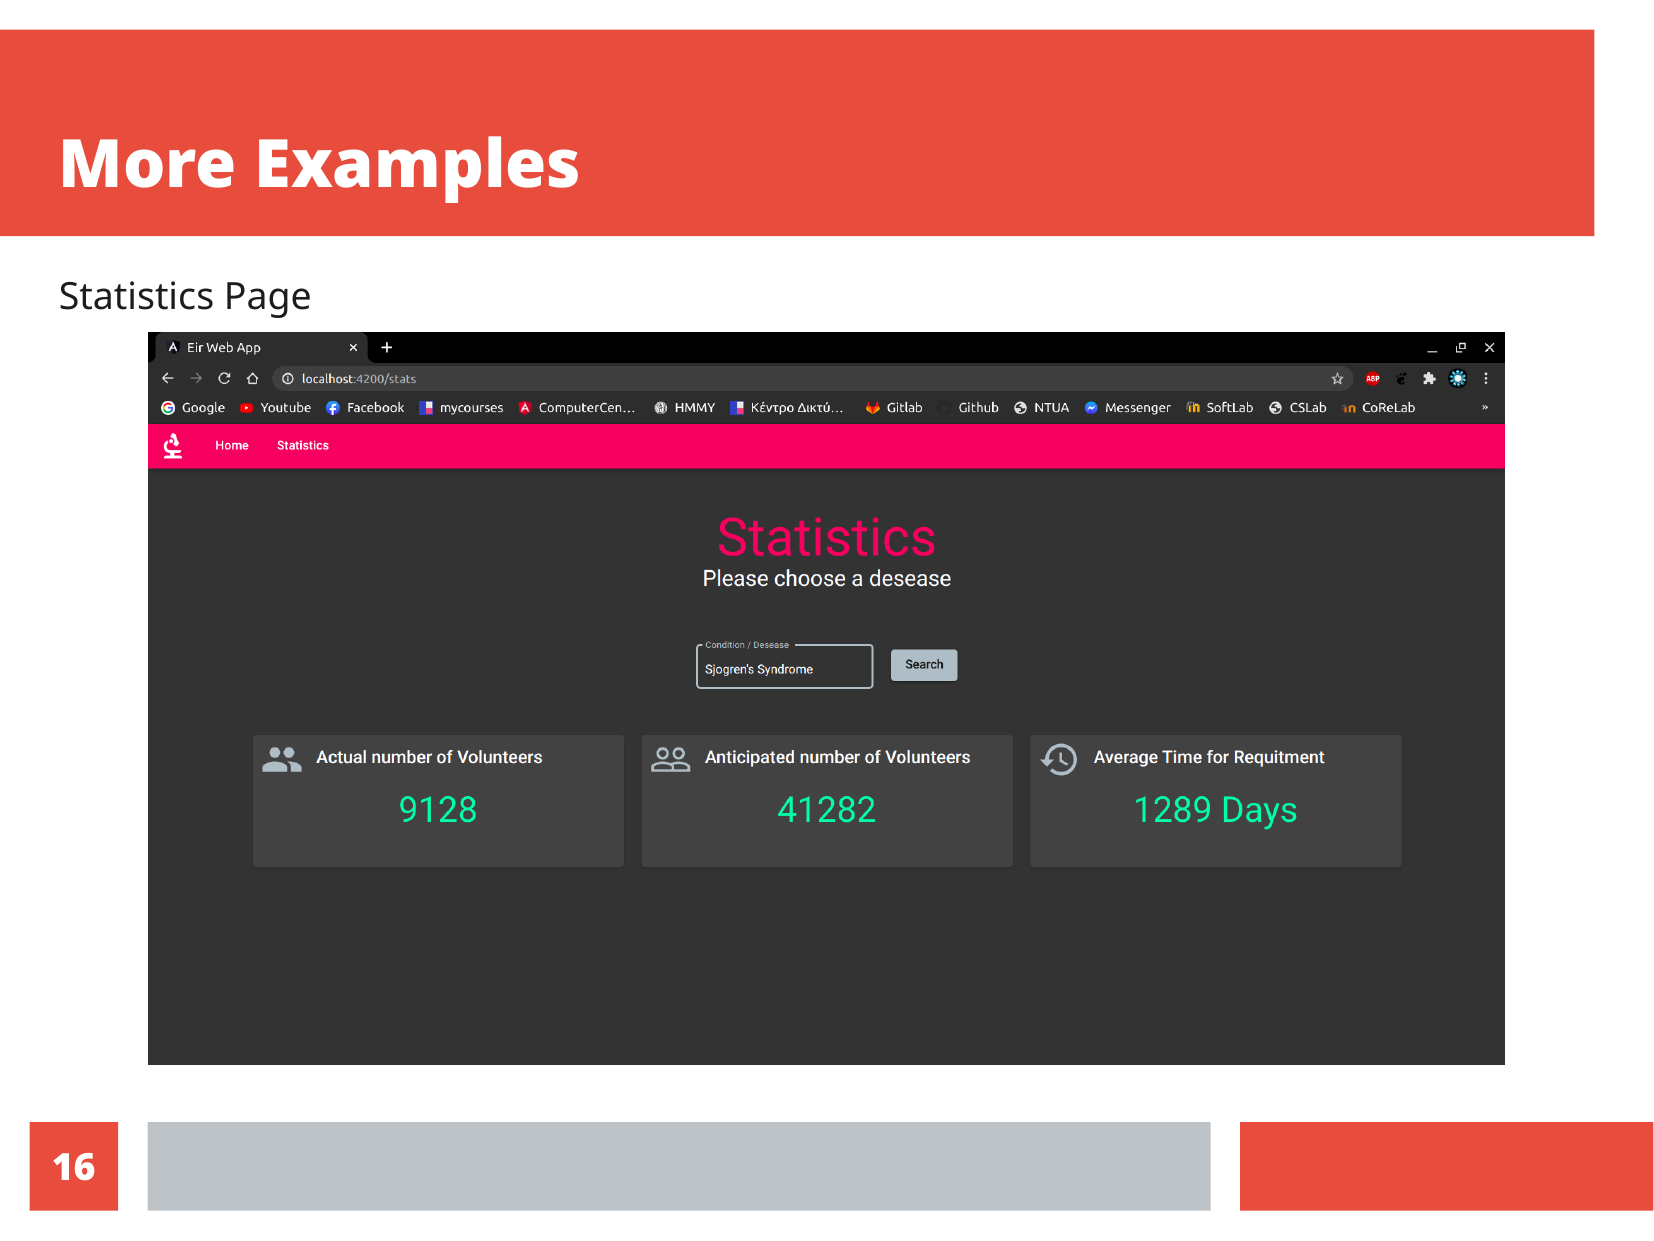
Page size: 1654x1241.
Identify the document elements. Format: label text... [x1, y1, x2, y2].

picture [148, 332, 1505, 1066]
list Statistics Page [59, 270, 1565, 1038]
title More Examples [59, 59, 1595, 207]
